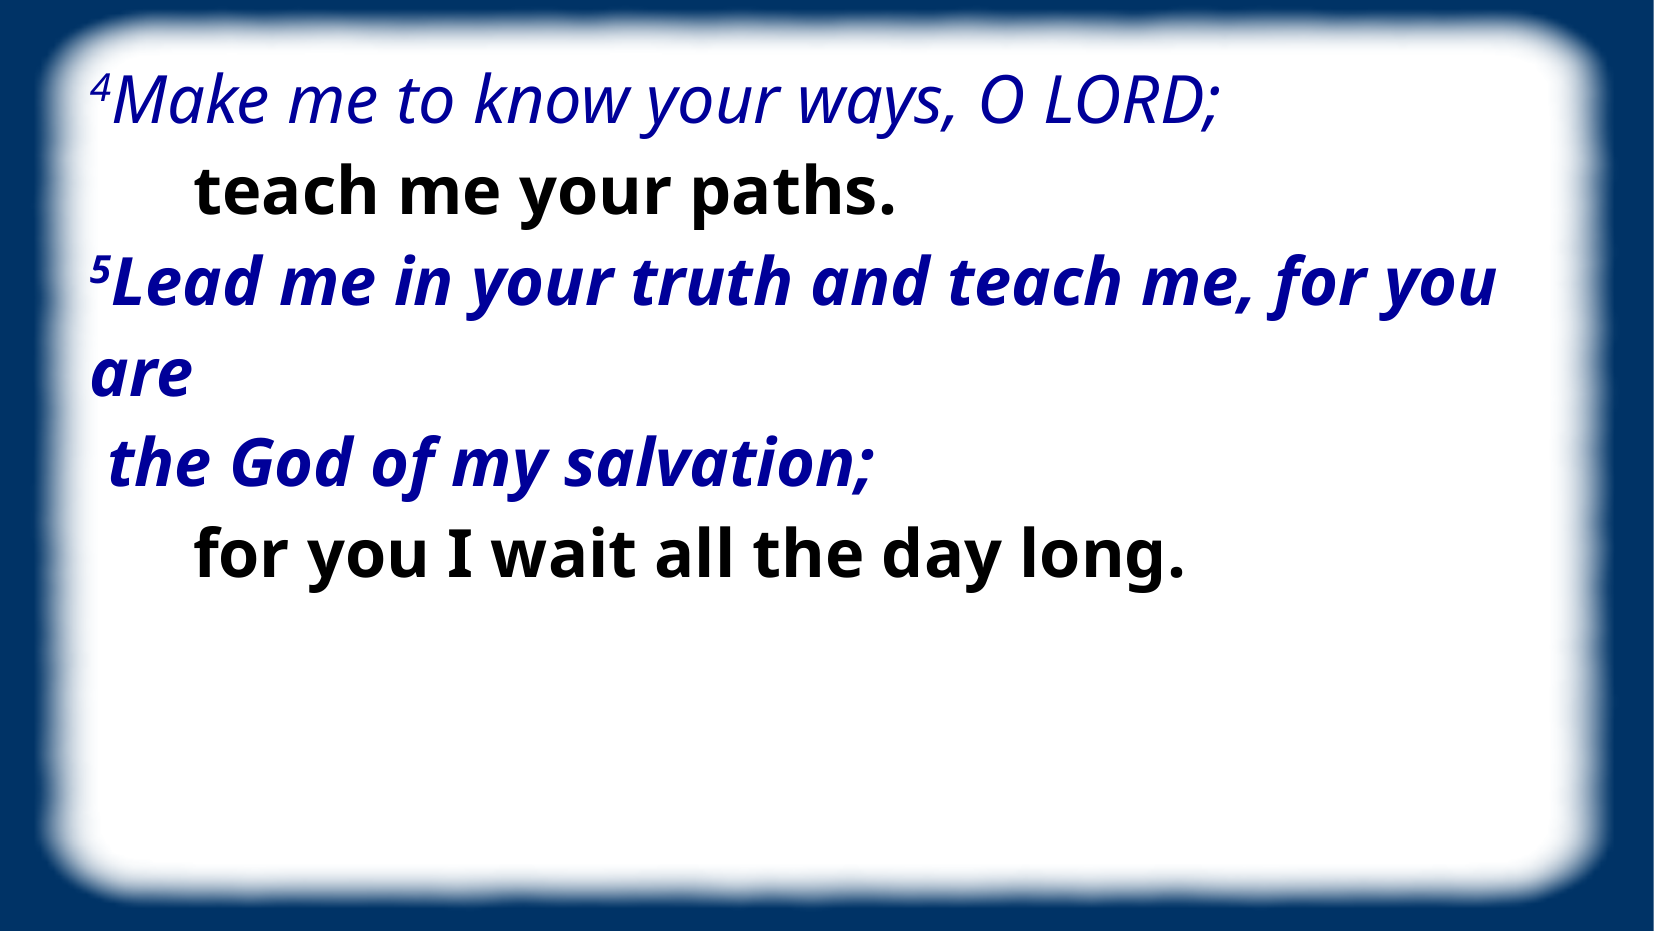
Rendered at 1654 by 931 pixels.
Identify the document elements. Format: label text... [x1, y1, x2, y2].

text_box 4Make me to know your ways, O LORD; teach me your paths. 5Lead me in your truth and teach me, for you are the God of my salvation; for you I wait all the day long. [75, 45, 1576, 593]
picture [0, 0, 1654, 931]
